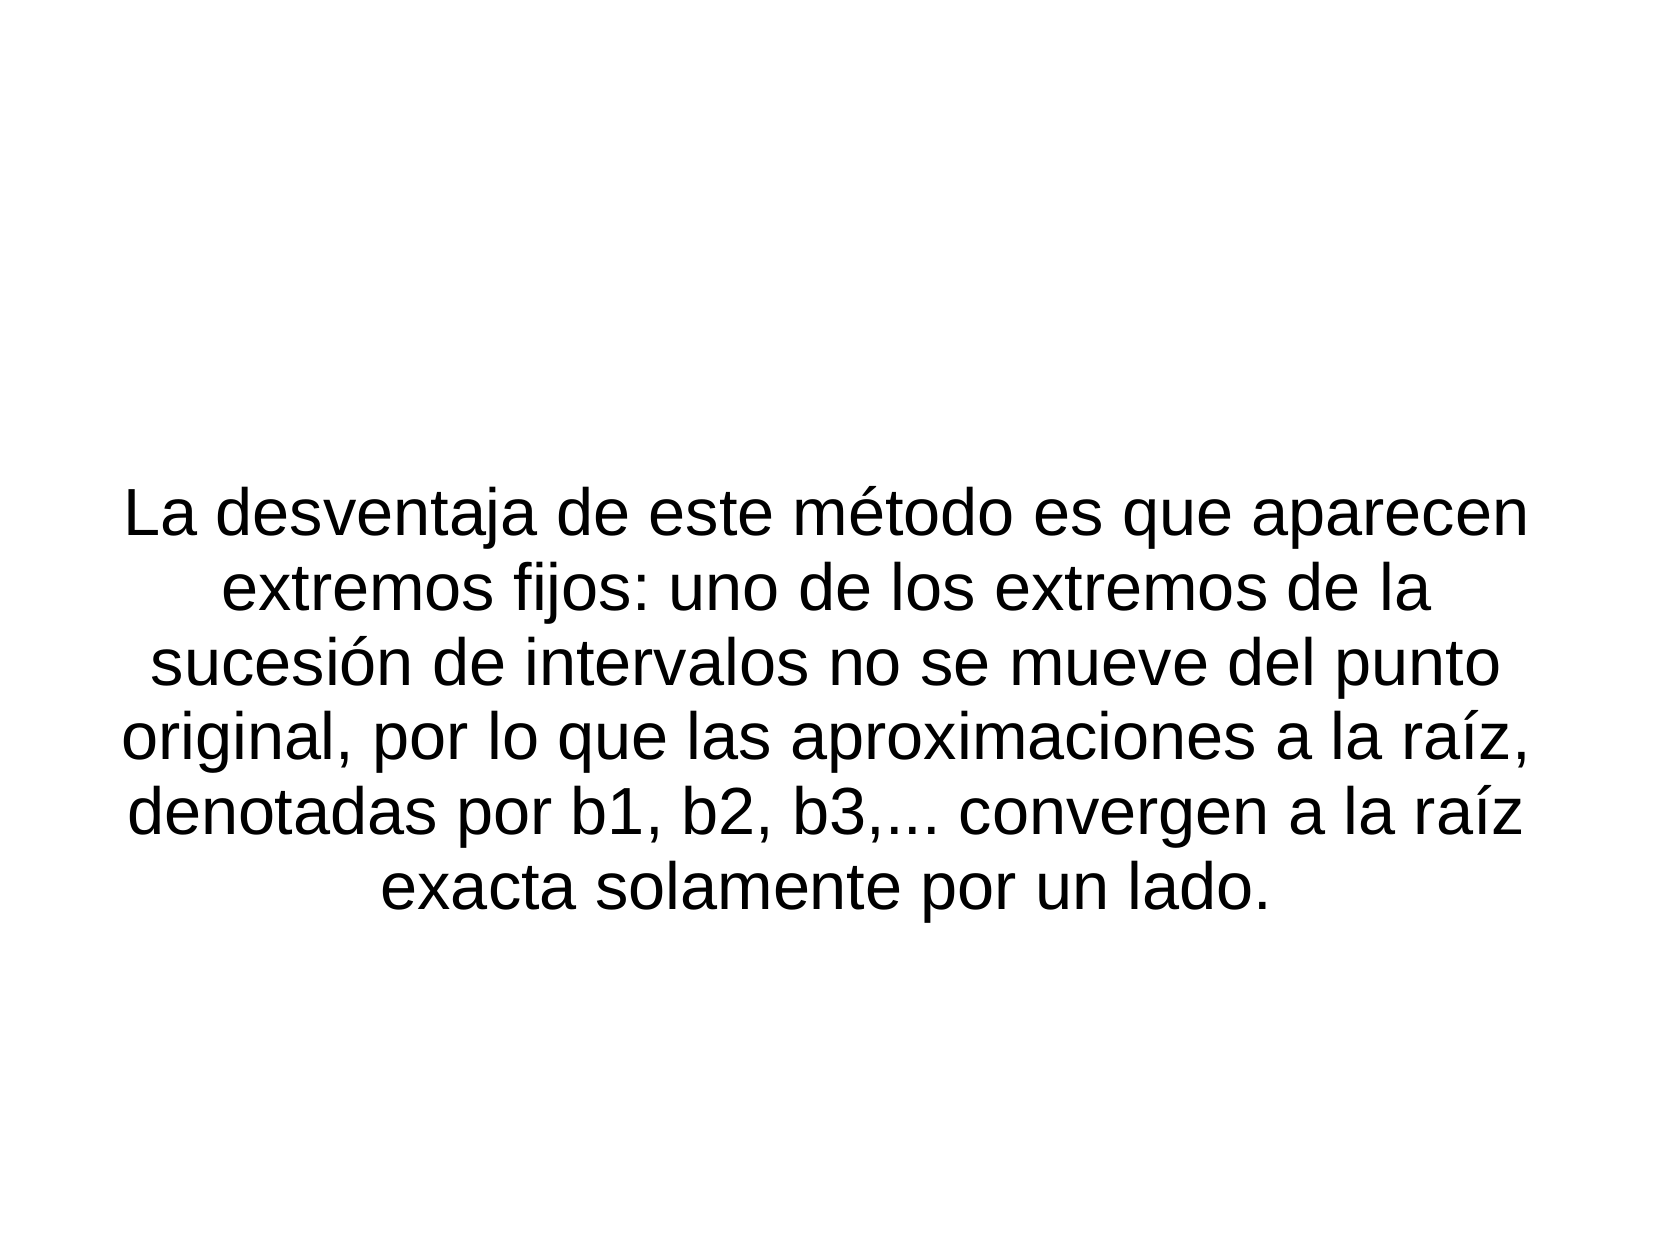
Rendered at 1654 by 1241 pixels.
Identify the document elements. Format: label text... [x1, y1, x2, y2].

subtitle La desventaja de este método es que aparecen extremos fijos: uno de los extremos de la sucesión de intervalos no se mueve del punto original, por lo que las aproximaciones a la raíz, denotadas por b1, b2, b3,... convergen a la raíz exacta solamente por un lado. [82, 297, 1571, 1102]
